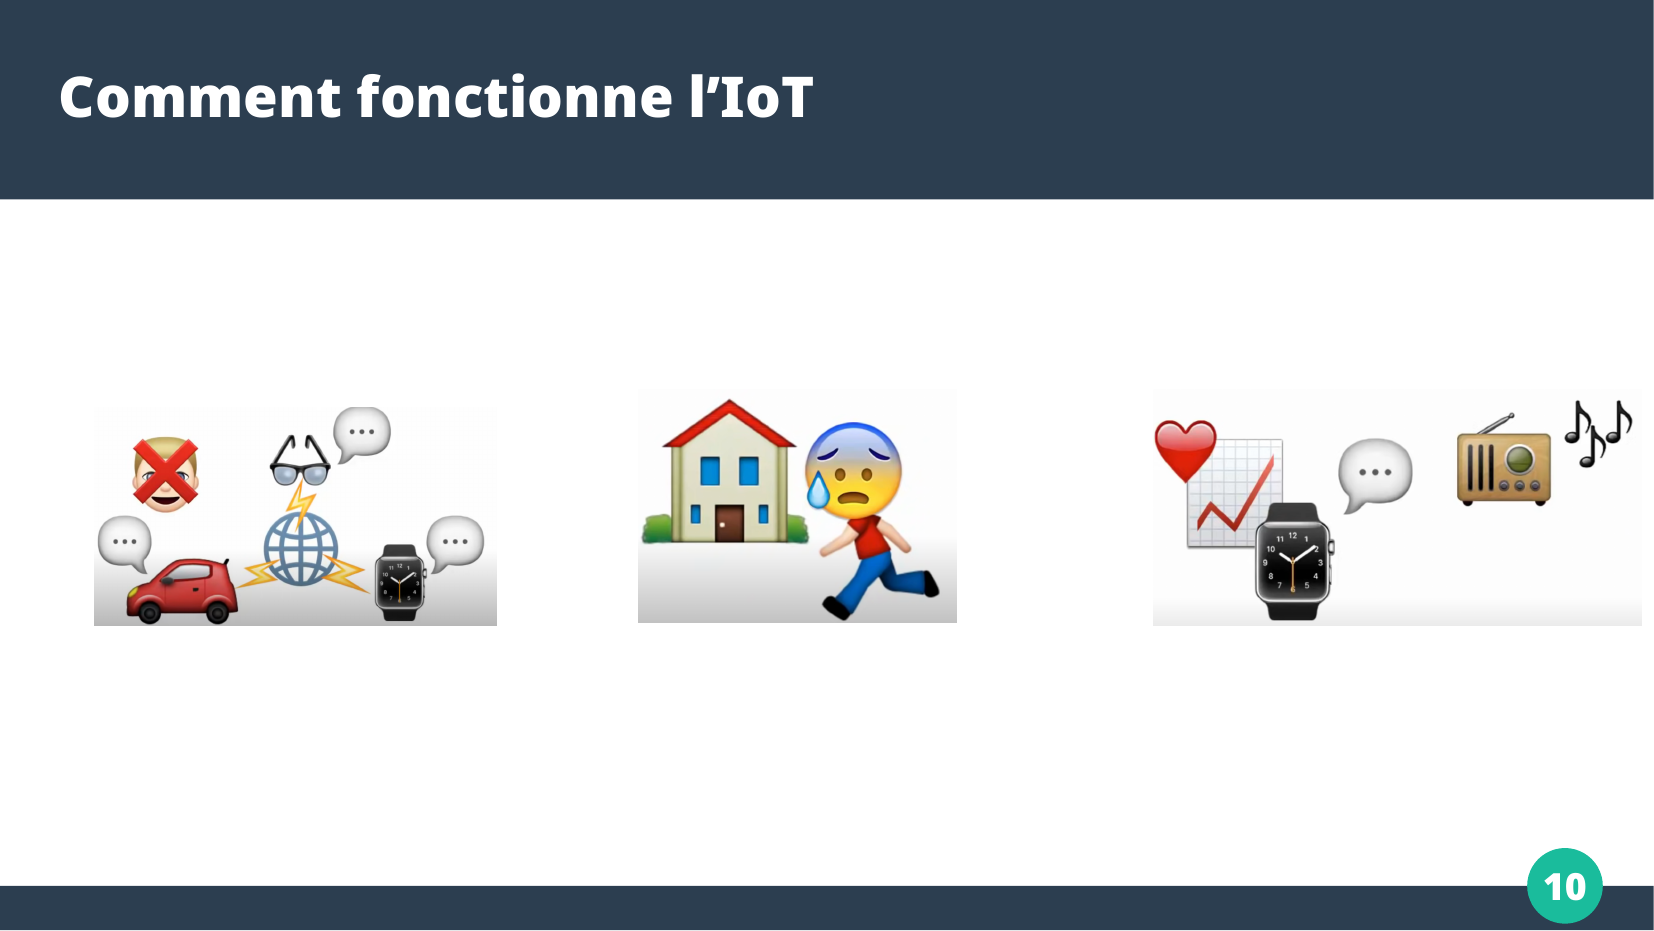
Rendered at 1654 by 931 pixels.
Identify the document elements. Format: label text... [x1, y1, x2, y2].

title Comment fonctionne l’IoT [59, 37, 1595, 155]
picture [638, 389, 957, 623]
picture [1153, 389, 1642, 626]
picture [94, 407, 497, 626]
